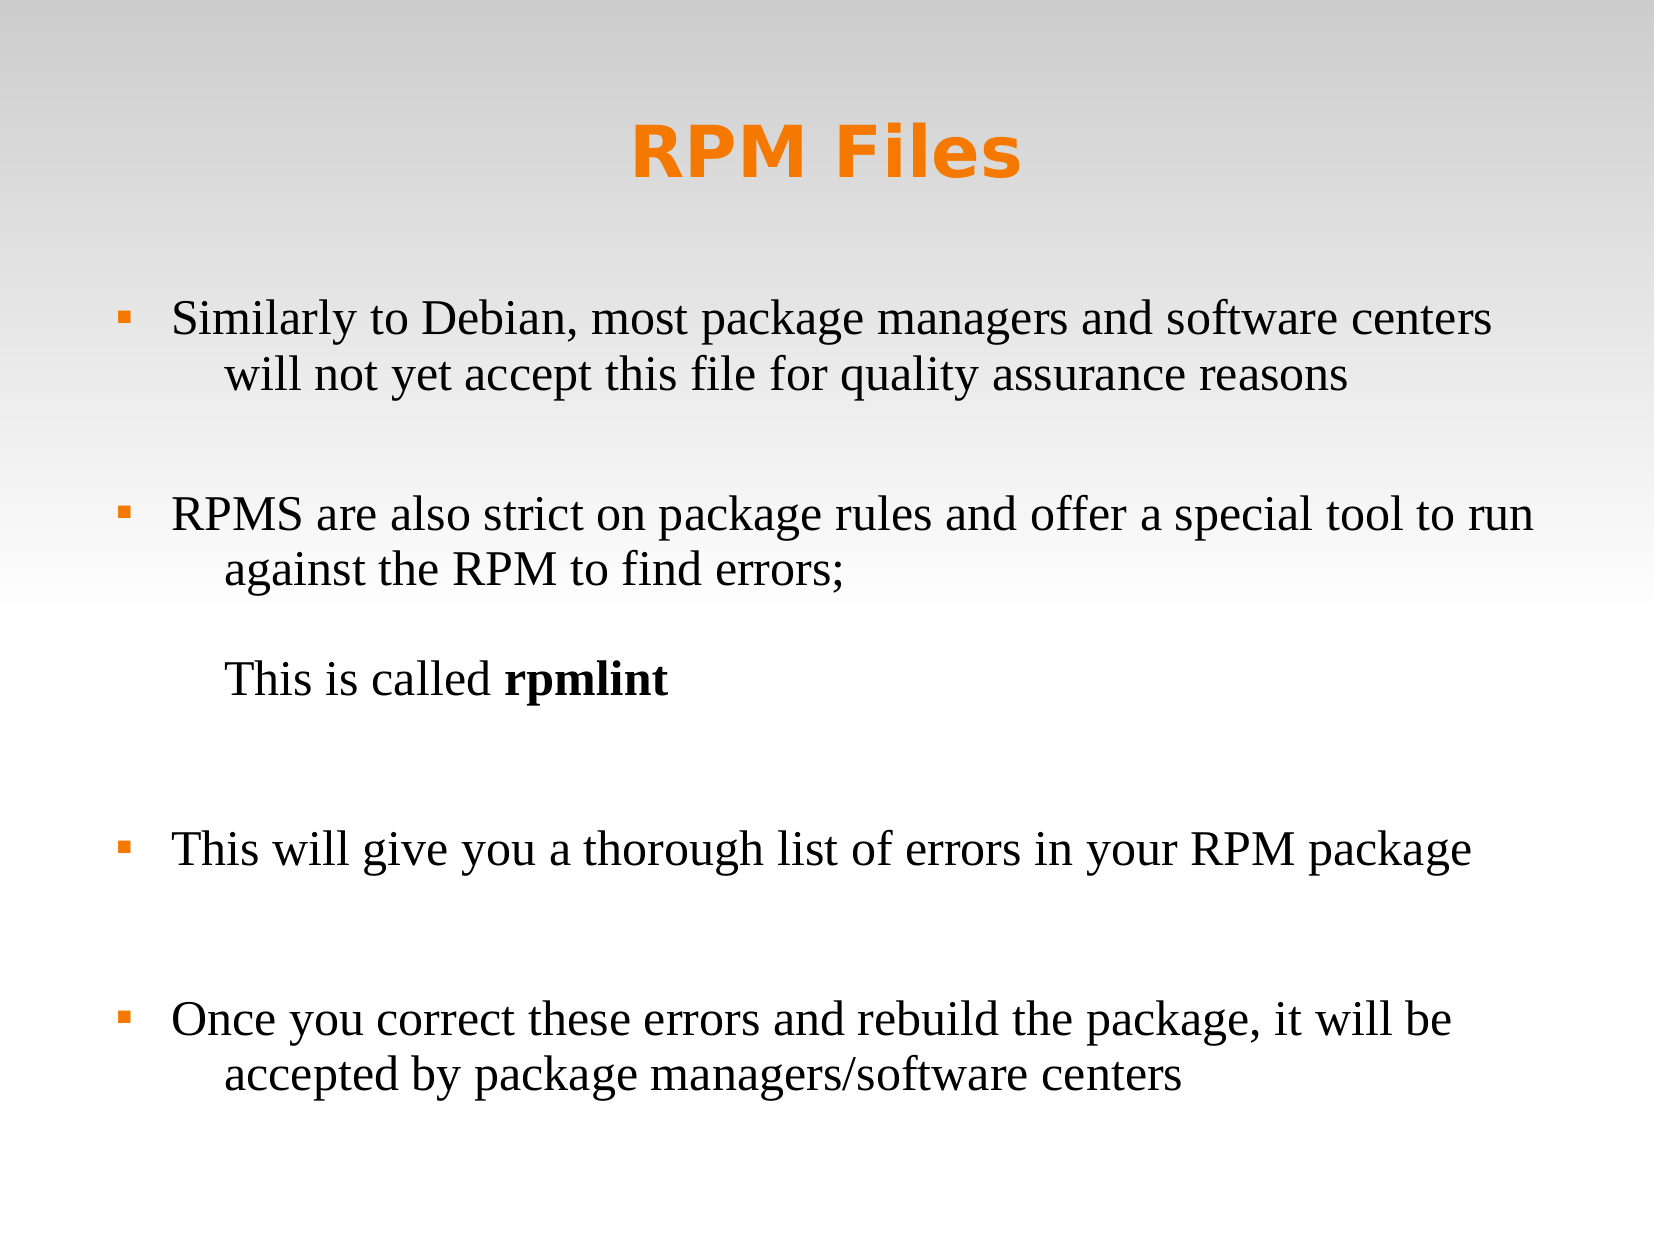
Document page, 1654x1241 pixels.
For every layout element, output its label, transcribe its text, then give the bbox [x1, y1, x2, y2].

list Similarly to Debian, most package managers and software centers will not yet accept this file for quality assurance reasons RPMS are also strict on package rules and offer a special tool to run against the RPM to find errors; This is called rpmlint This will give you a thorough list of errors in your RPM package Once you correct these errors and rebuild the package, it will be accepted by package managers/software centers [82, 290, 1571, 1174]
title RPM Files [82, 49, 1571, 257]
